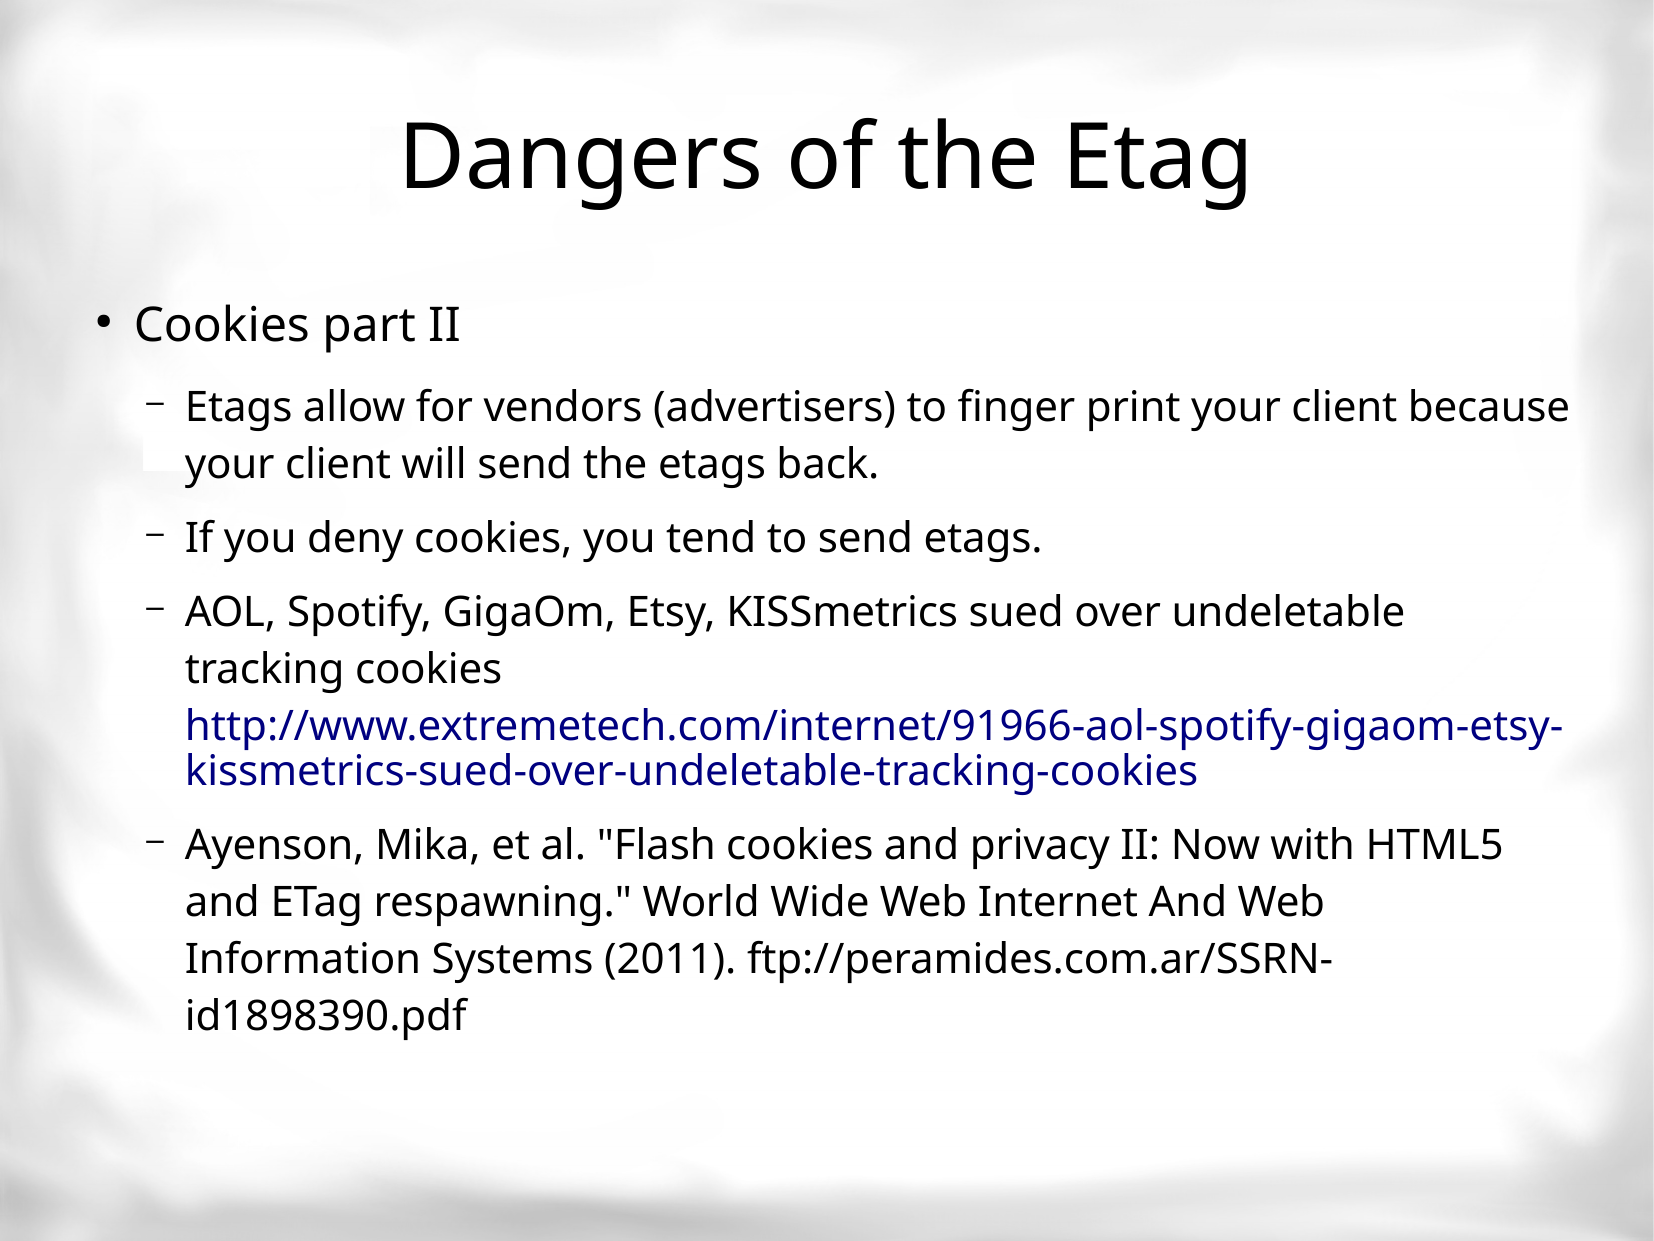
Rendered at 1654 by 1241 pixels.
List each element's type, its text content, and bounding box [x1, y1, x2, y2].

picture [0, 0, 1654, 1241]
list Cookies part II Etags allow for vendors (advertisers) to finger print your client because your client will send the etags back. If you deny cookies, you tend to send etags. AOL, Spotify, GigaOm, Etsy, KISSmetrics sued over undeletable tracking cookies http://www.extremetech.com/internet/91966-aol-spotify-gigaom-etsy-kissmetrics-sued-over-undeletable-tracking-cookies Ayenson, Mika, et al. "Flash cookies and privacy II: Now with HTML5 and ETag respawning." World Wide Web Internet And Web Information Systems (2011). ftp://peramides.com.ar/SSRN-id1898390.pdf [82, 290, 1571, 1010]
title Dangers of the Etag [82, 49, 1571, 257]
